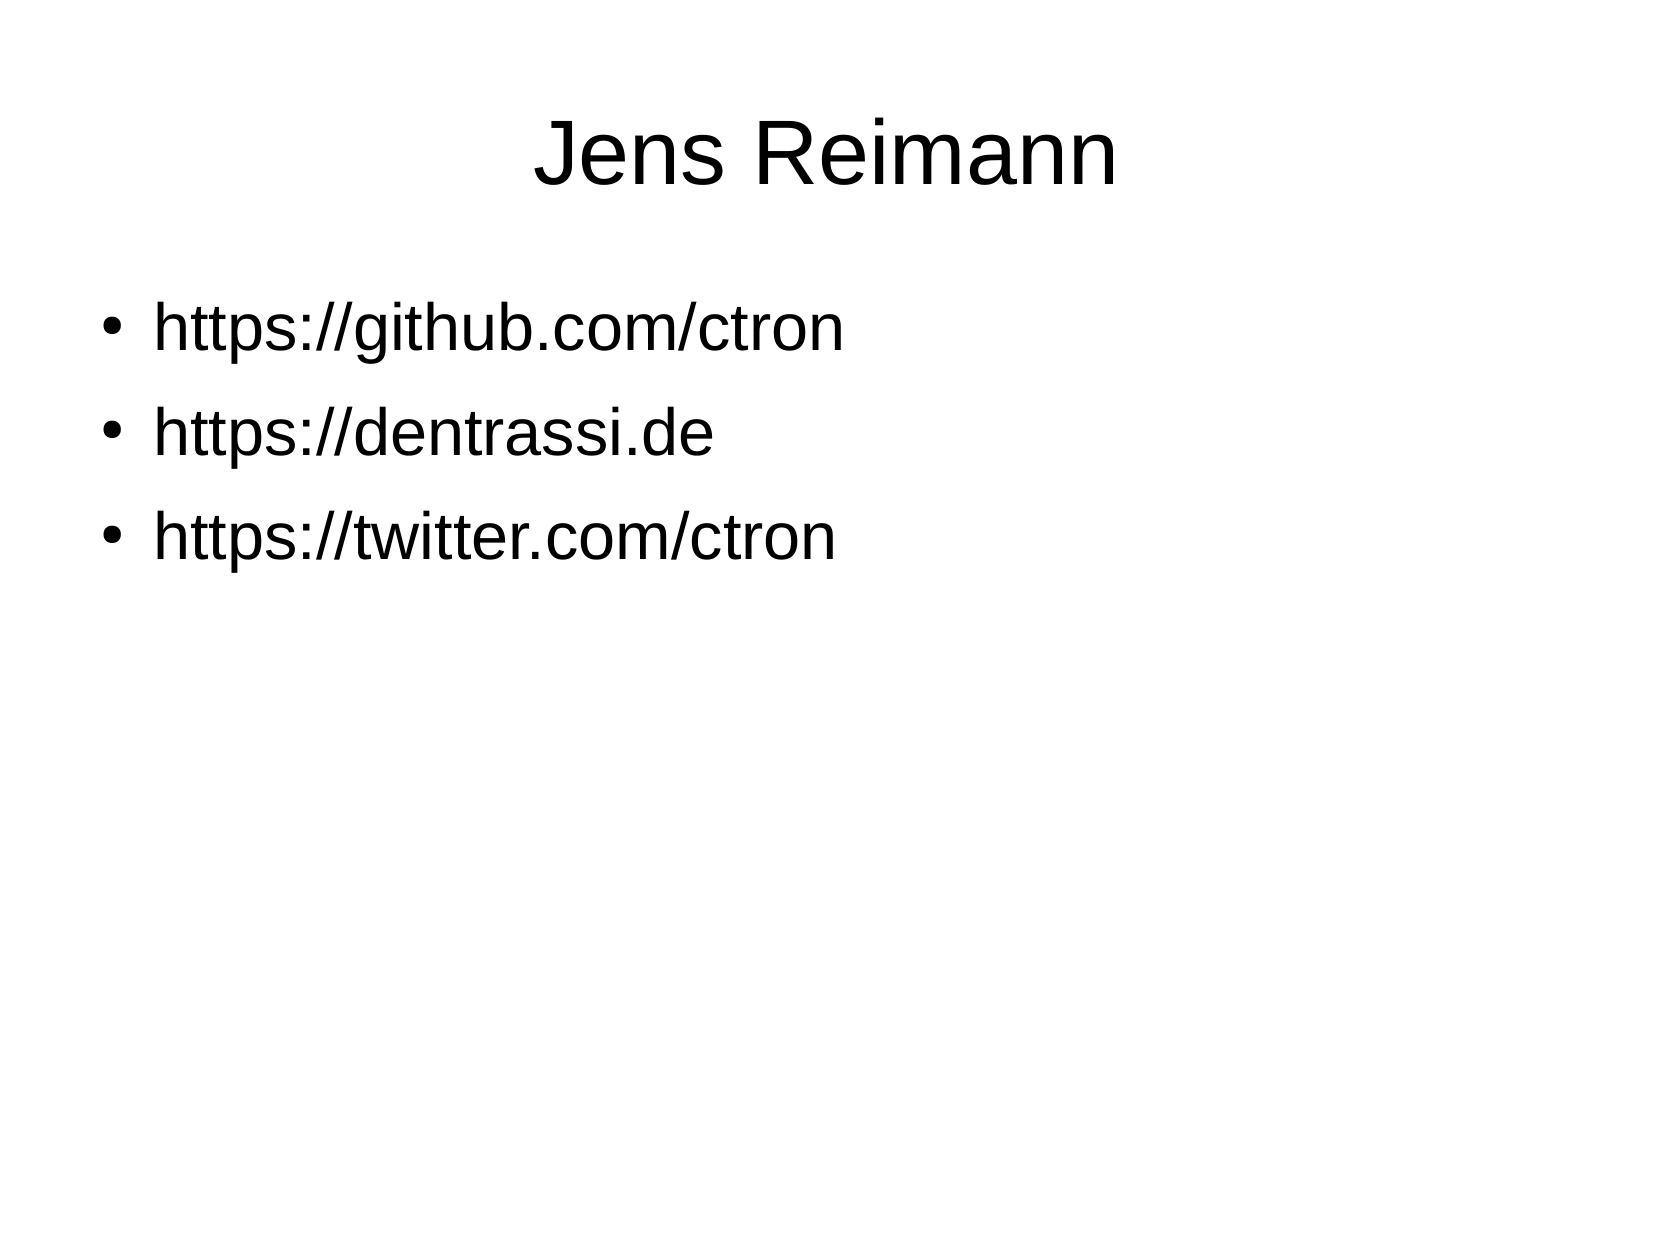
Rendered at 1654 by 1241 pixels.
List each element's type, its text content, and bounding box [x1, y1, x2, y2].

title Jens Reimann [82, 49, 1571, 257]
list https://github.com/ctron https://dentrassi.de https://twitter.com/ctron [82, 290, 1571, 1010]
